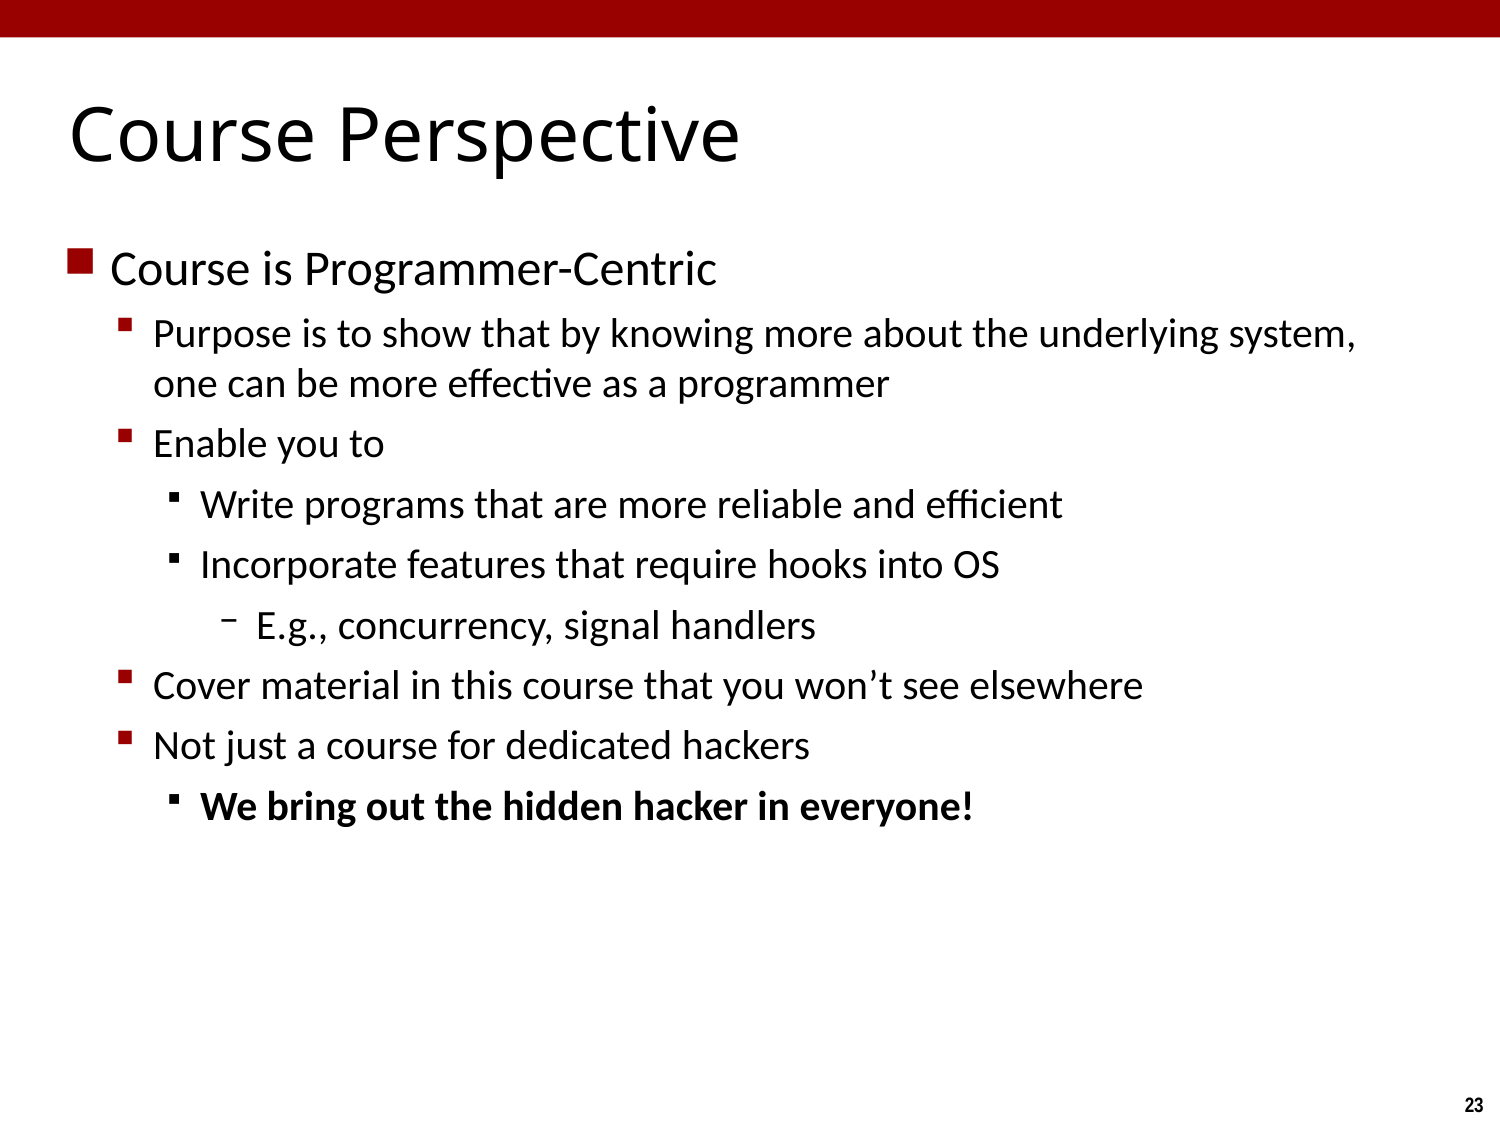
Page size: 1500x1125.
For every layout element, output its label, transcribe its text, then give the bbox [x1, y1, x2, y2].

title Course Perspective [62, 41, 1438, 221]
list Course is Programmer-Centric Purpose is to show that by knowing more about the underlying system, one can be more effective as a programmer Enable you to Write programs that are more reliable and efficient Incorporate features that require hooks into OS E.g., concurrency, signal handlers Cover material in this course that you won’t see elsewhere Not just a course for dedicated hackers We bring out the hidden hacker in everyone! [62, 229, 1438, 1121]
